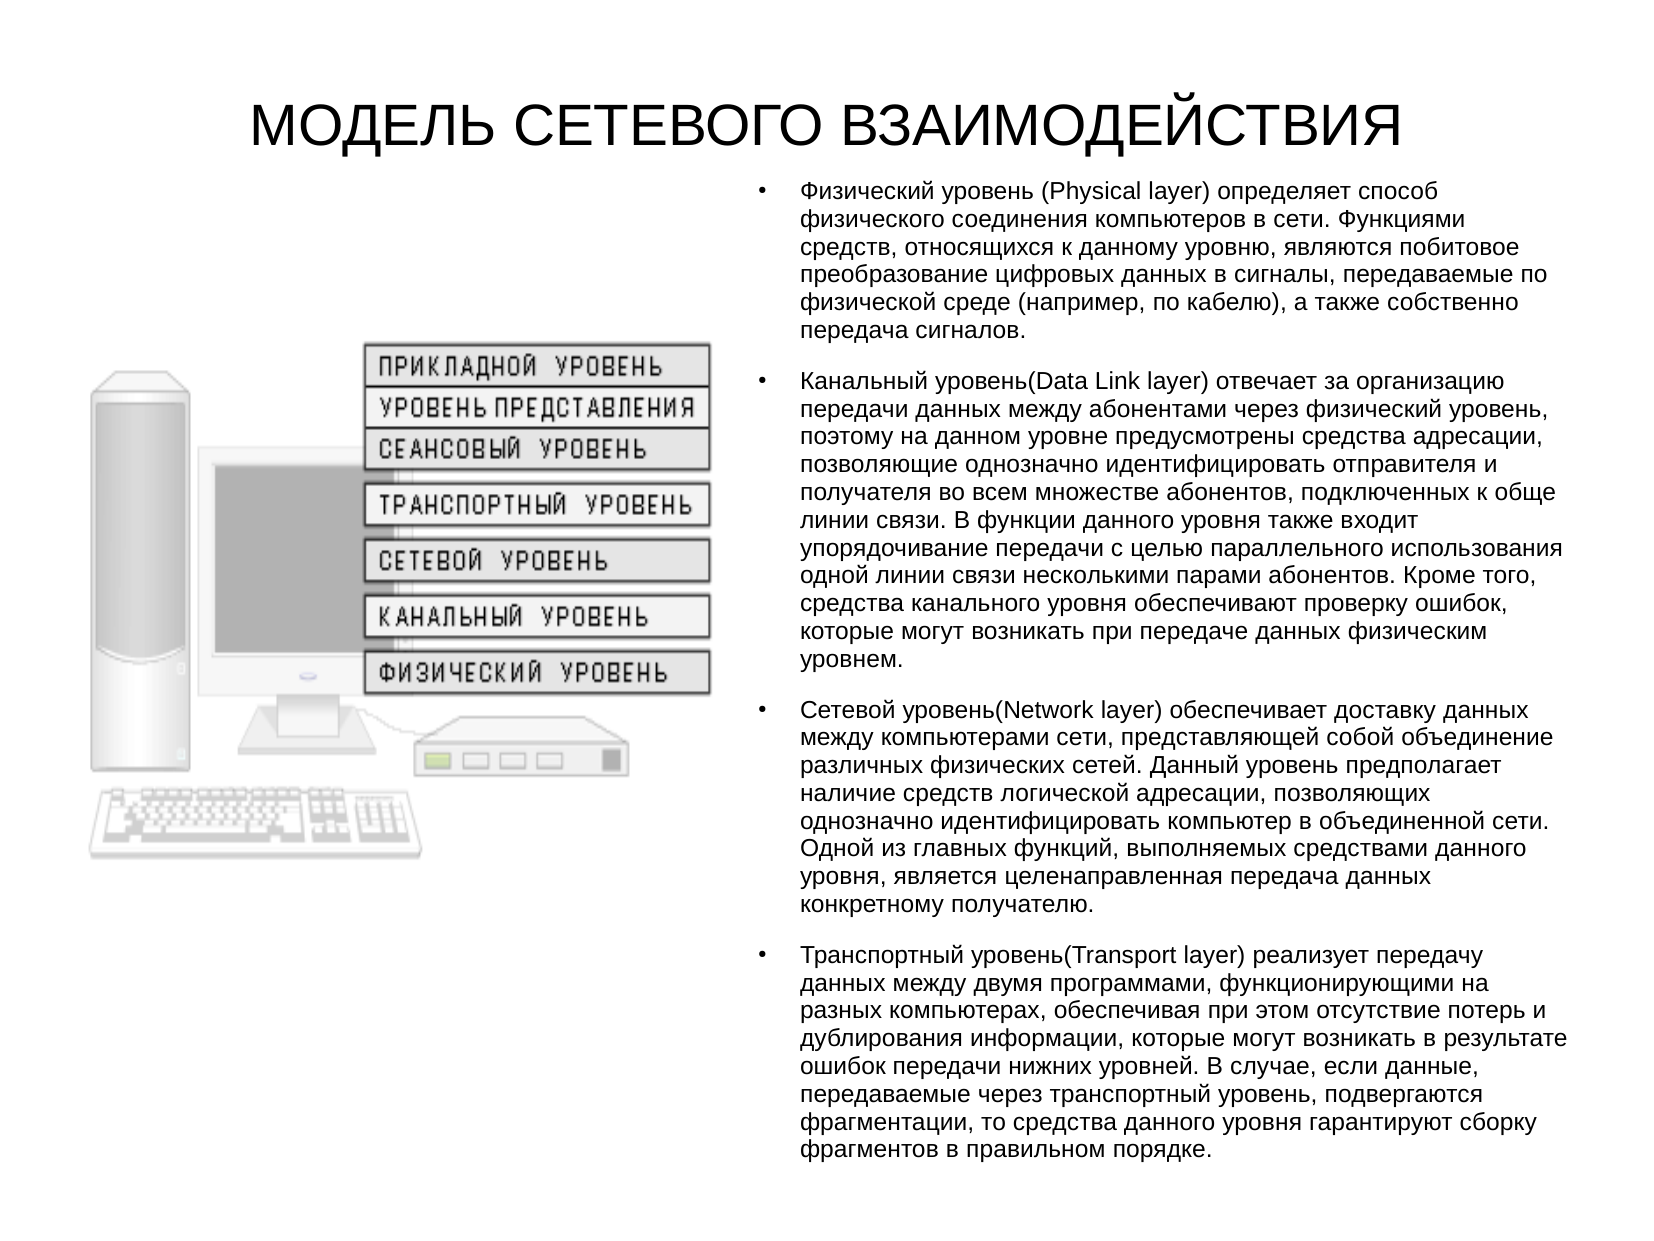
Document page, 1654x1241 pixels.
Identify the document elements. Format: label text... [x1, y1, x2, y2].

title МОДЕЛЬ СЕТЕВОГО ВЗАИМОДЕЙСТВИЯ [82, 49, 1571, 201]
picture [82, 318, 721, 882]
list Физический уровень (Physical layer) определяет способ физического соединения компьютеров в сети. Функциями средств, относящихся к данному уровню, являются побитовое преобразование цифровых данных в сигналы, передаваемые по физической среде (например, по кабелю), а также собственно передача сигналов. Канальный уровень(Data Link layer) отвечает за организацию передачи данных между абонентами через физический уровень, поэтому на данном уровне предусмотрены средства адресации, позволяющие однозначно идентифицировать отправителя и получателя во всем множестве абонентов, подключенных к обще линии связи. В функции данного уровня также входит упорядочивание передачи с целью параллельного использования одной линии связи несколькими парами абонентов. Кроме того, средства канального уровня обеспечивают проверку ошибок, которые могут возникать при передаче данных физическим уровнем. Сетевой уровень(Network layer) обеспечивает доставку данных между компьютерами сети, представляющей собой объединение различных физических сетей. Данный уровень предполагает наличие средств логической адресации, позволяющих однозначно идентифицировать компьютер в объединенной сети. Одной из главных функций, выполняемых средствами данного уровня, является целенаправленная передача данных конкретному получателю. Транспортный уровень(Transport layer) реализует передачу данных между двумя программами, функционирующими на разных компьютерах, обеспечивая при этом отсутствие потерь и дублирования информации, которые могут возникать в результате ошибок передачи нижних уровней. В случае, если данные, передаваемые через транспортный уровень, подвергаются фрагментации, то средства данного уровня гарантируют сборку фрагментов в правильном порядке. [744, 177, 1572, 1170]
